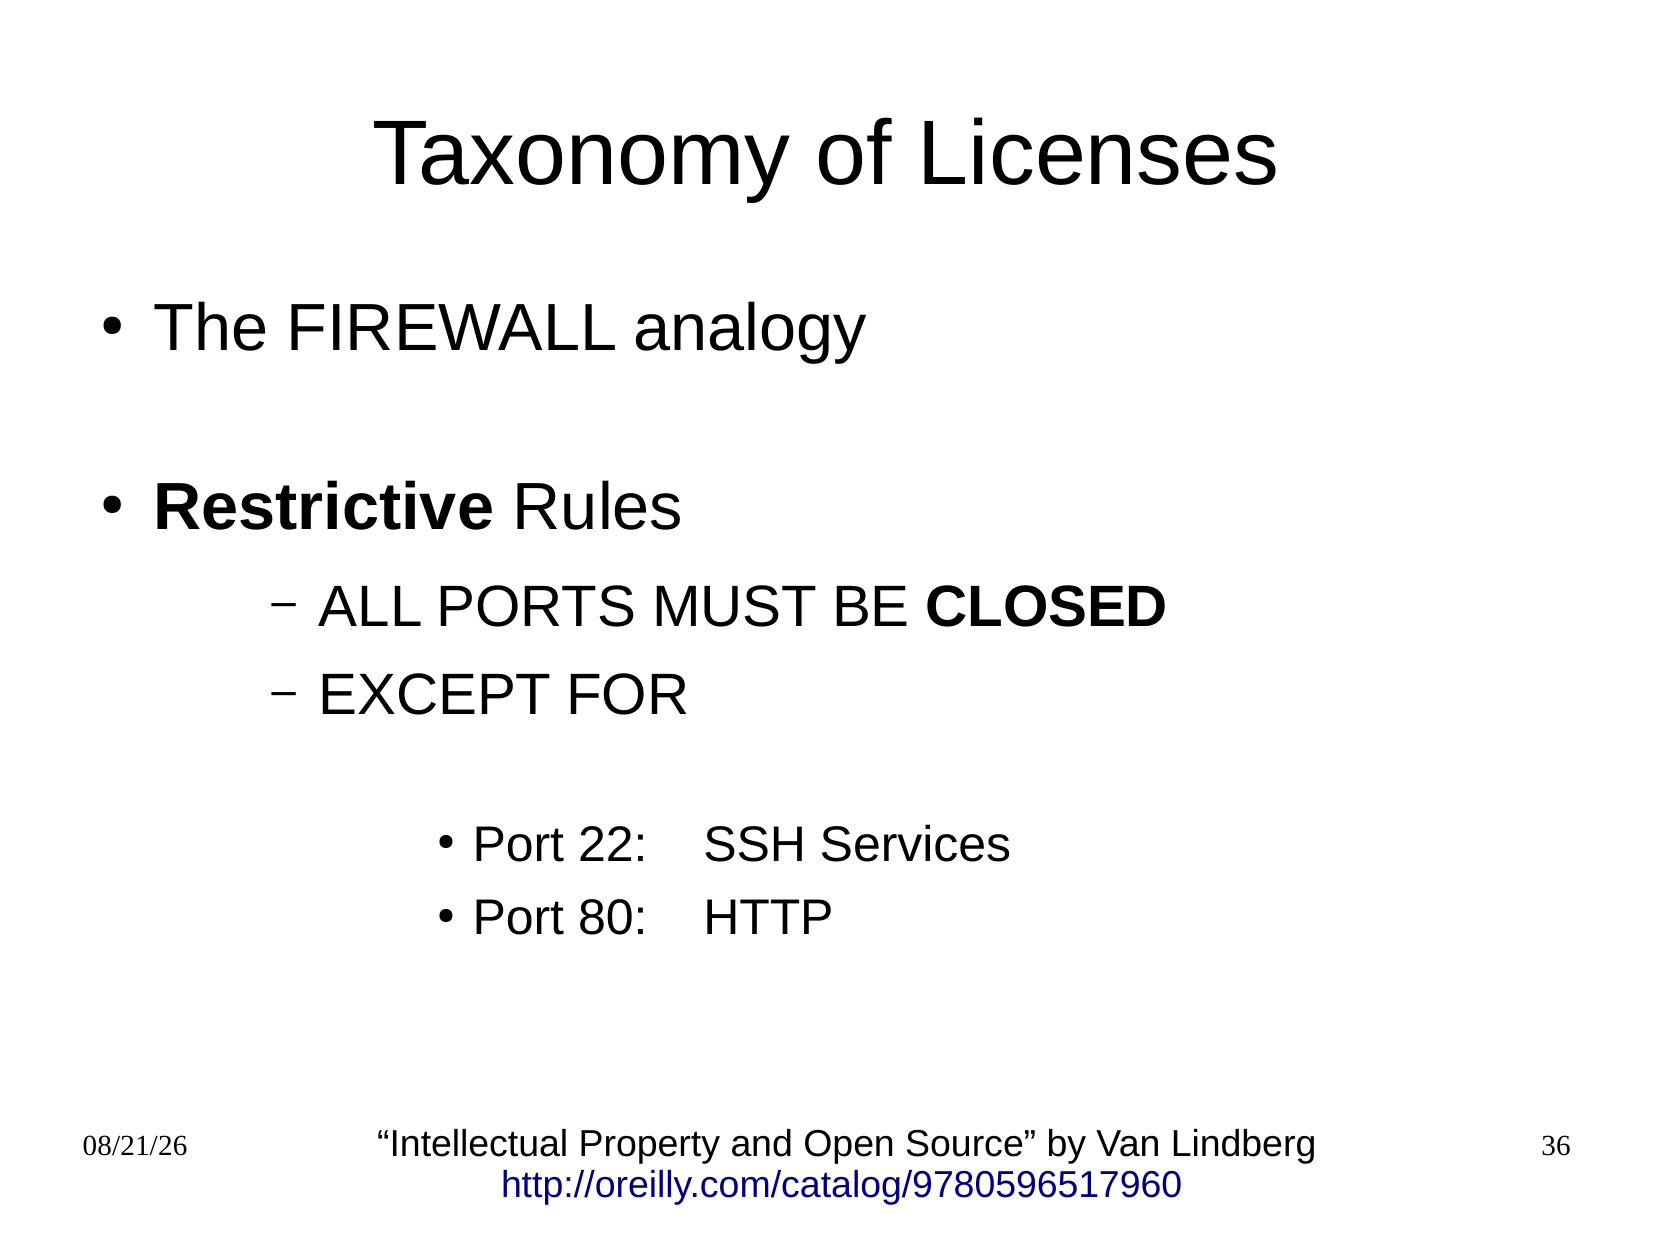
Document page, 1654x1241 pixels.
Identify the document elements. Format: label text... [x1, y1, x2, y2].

title Taxonomy of Licenses [82, 49, 1571, 257]
list The FIREWALL analogy Restrictive Rules ALL PORTS MUST BE CLOSED EXCEPT FOR Port 22: SSH Services Port 80: HTTP [82, 290, 1571, 1094]
text_box “Intellectual Property and Open Source” by Van Lindberg http://oreilly.com/catalog/9780596517960 [209, 1114, 1485, 1214]
